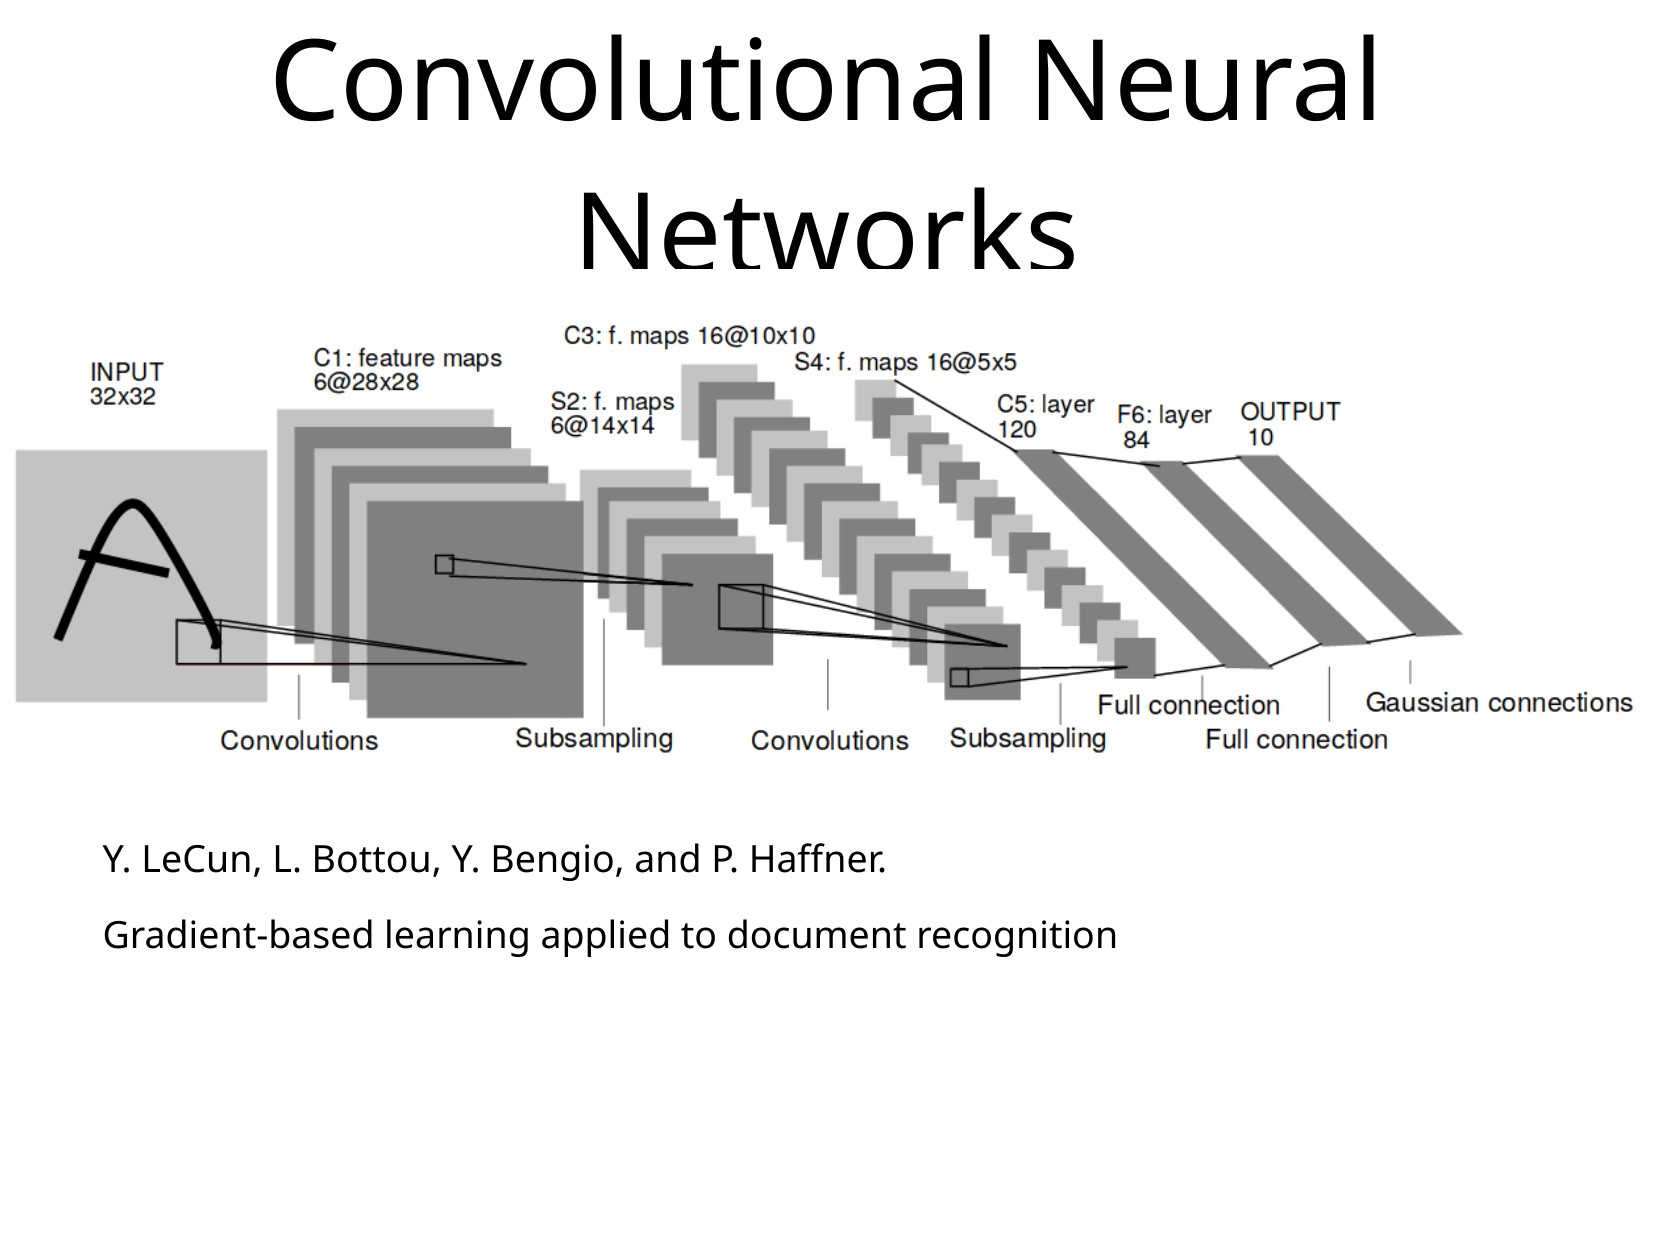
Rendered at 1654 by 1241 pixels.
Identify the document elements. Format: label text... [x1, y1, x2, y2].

text_box Y. LeCun, L. Bottou, Y. Bengio, and P. Haffner. Gradient-based learning applied to document recognition [87, 825, 1306, 941]
title Convolutional Neural Networks [82, 49, 1571, 257]
picture [11, 269, 1654, 783]
